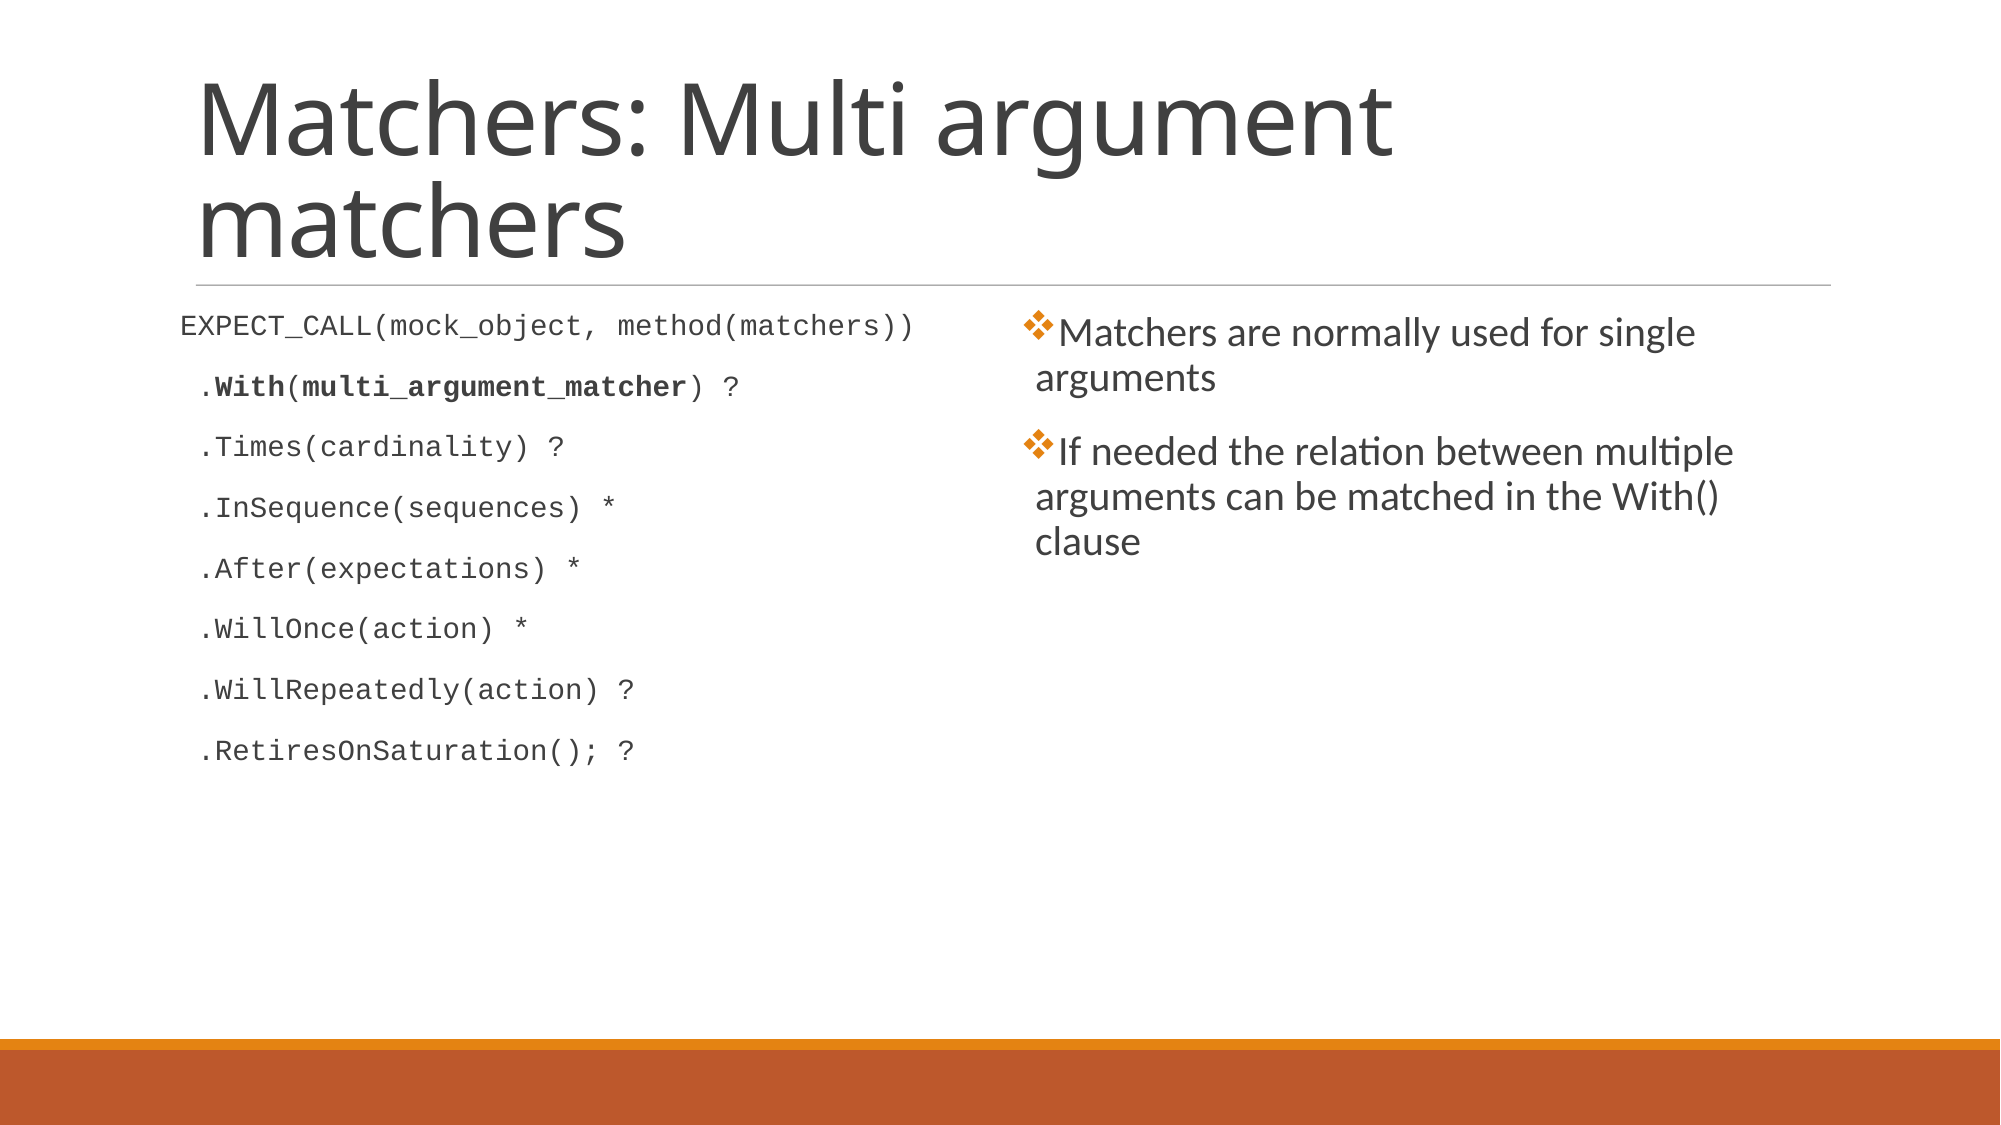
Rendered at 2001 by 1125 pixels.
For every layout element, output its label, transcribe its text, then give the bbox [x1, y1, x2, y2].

list Matchers are normally used for single arguments If needed the relation between multiple arguments can be matched in the With() clause [1020, 302, 1830, 963]
title Matchers: Multi argument matchers [180, 47, 1830, 285]
list EXPECT_CALL(mock_object, method(matchers)) .With(multi_argument_matcher) ? .Times(cardinality) ? .InSequence(sequences) * .After(expectations) * .WillOnce(action) * .WillRepeatedly(action) ? .RetiresOnSaturation(); ? [180, 302, 990, 963]
